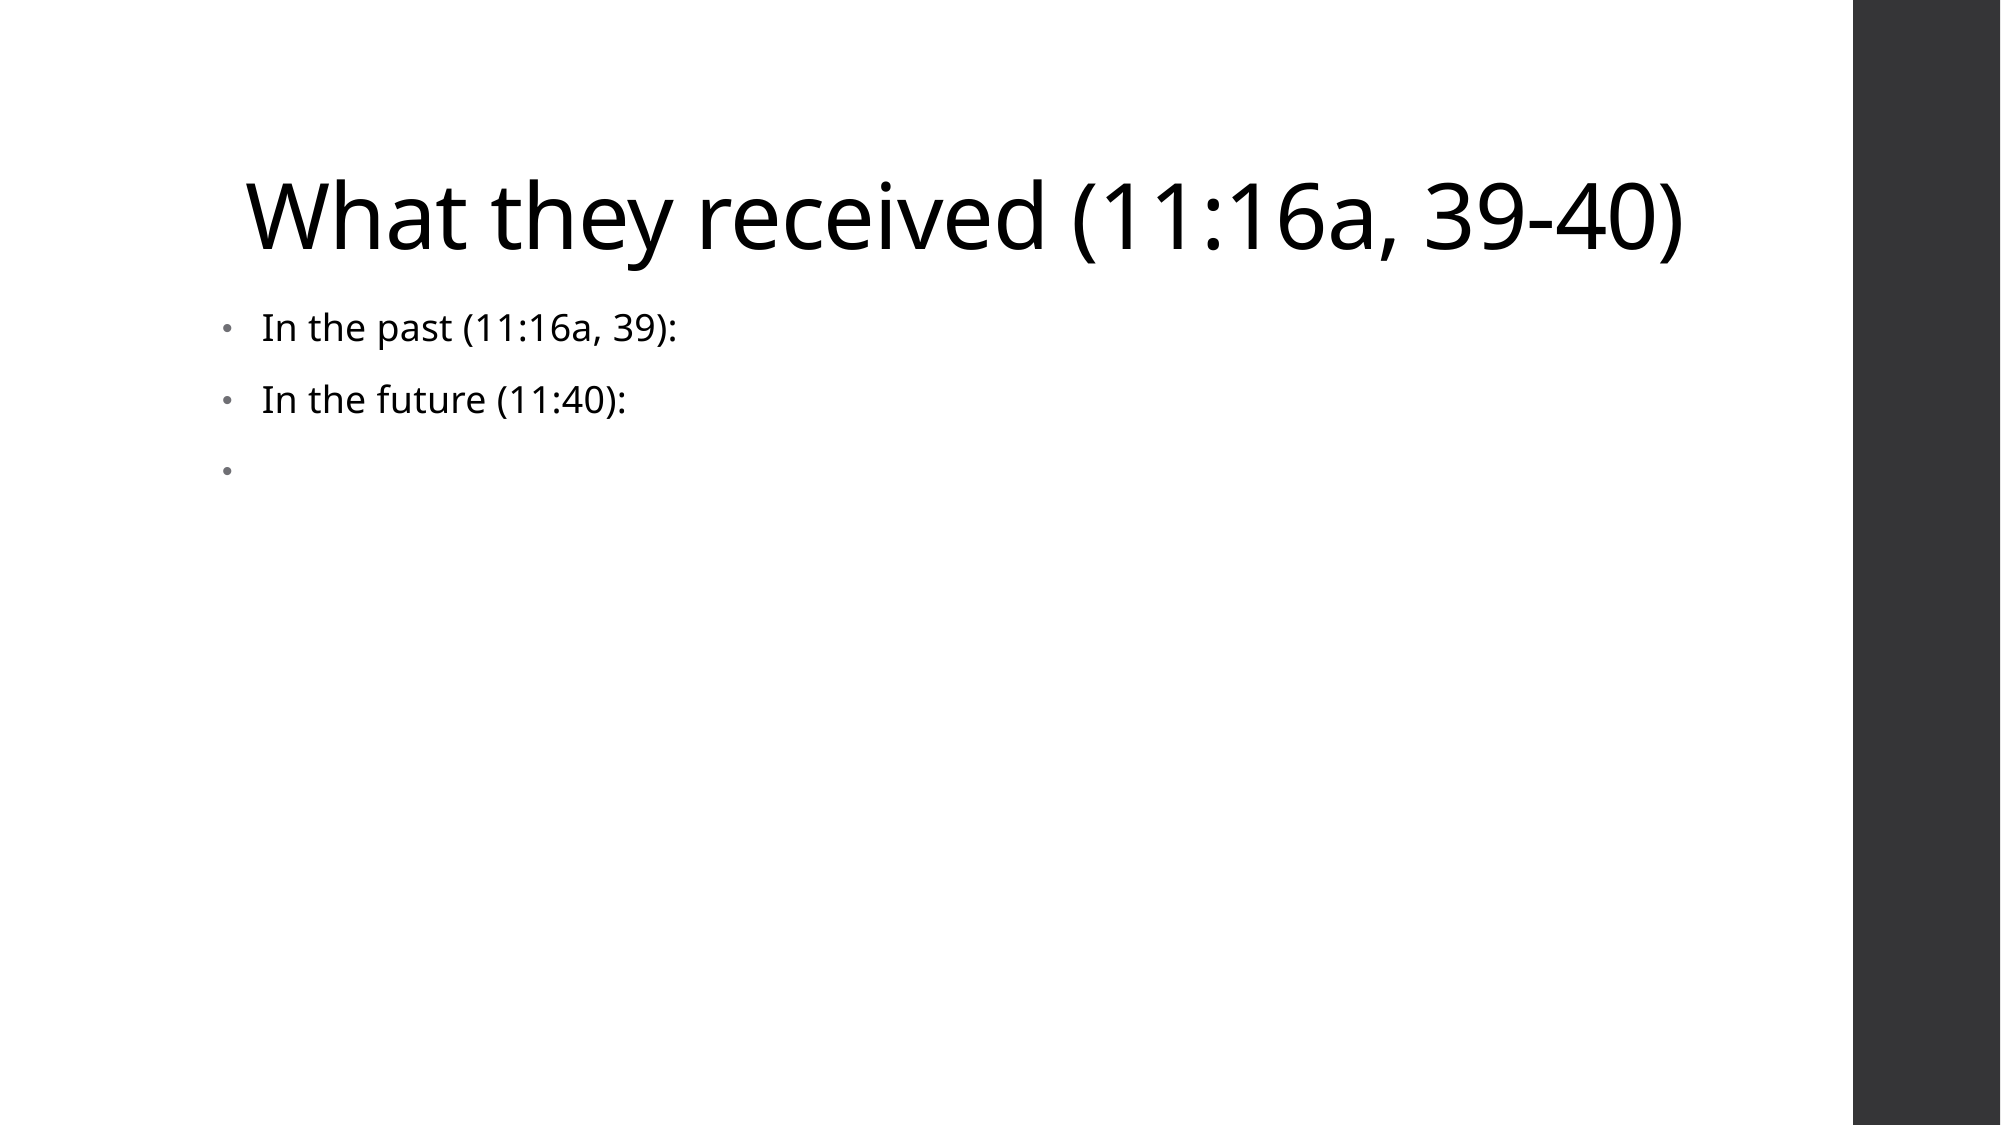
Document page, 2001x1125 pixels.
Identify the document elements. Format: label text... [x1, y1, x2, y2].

list In the past (11:16a, 39): In the future (11:40): [206, 299, 1617, 1014]
title What they received (11:16a, 39-40) [206, 60, 1797, 278]
